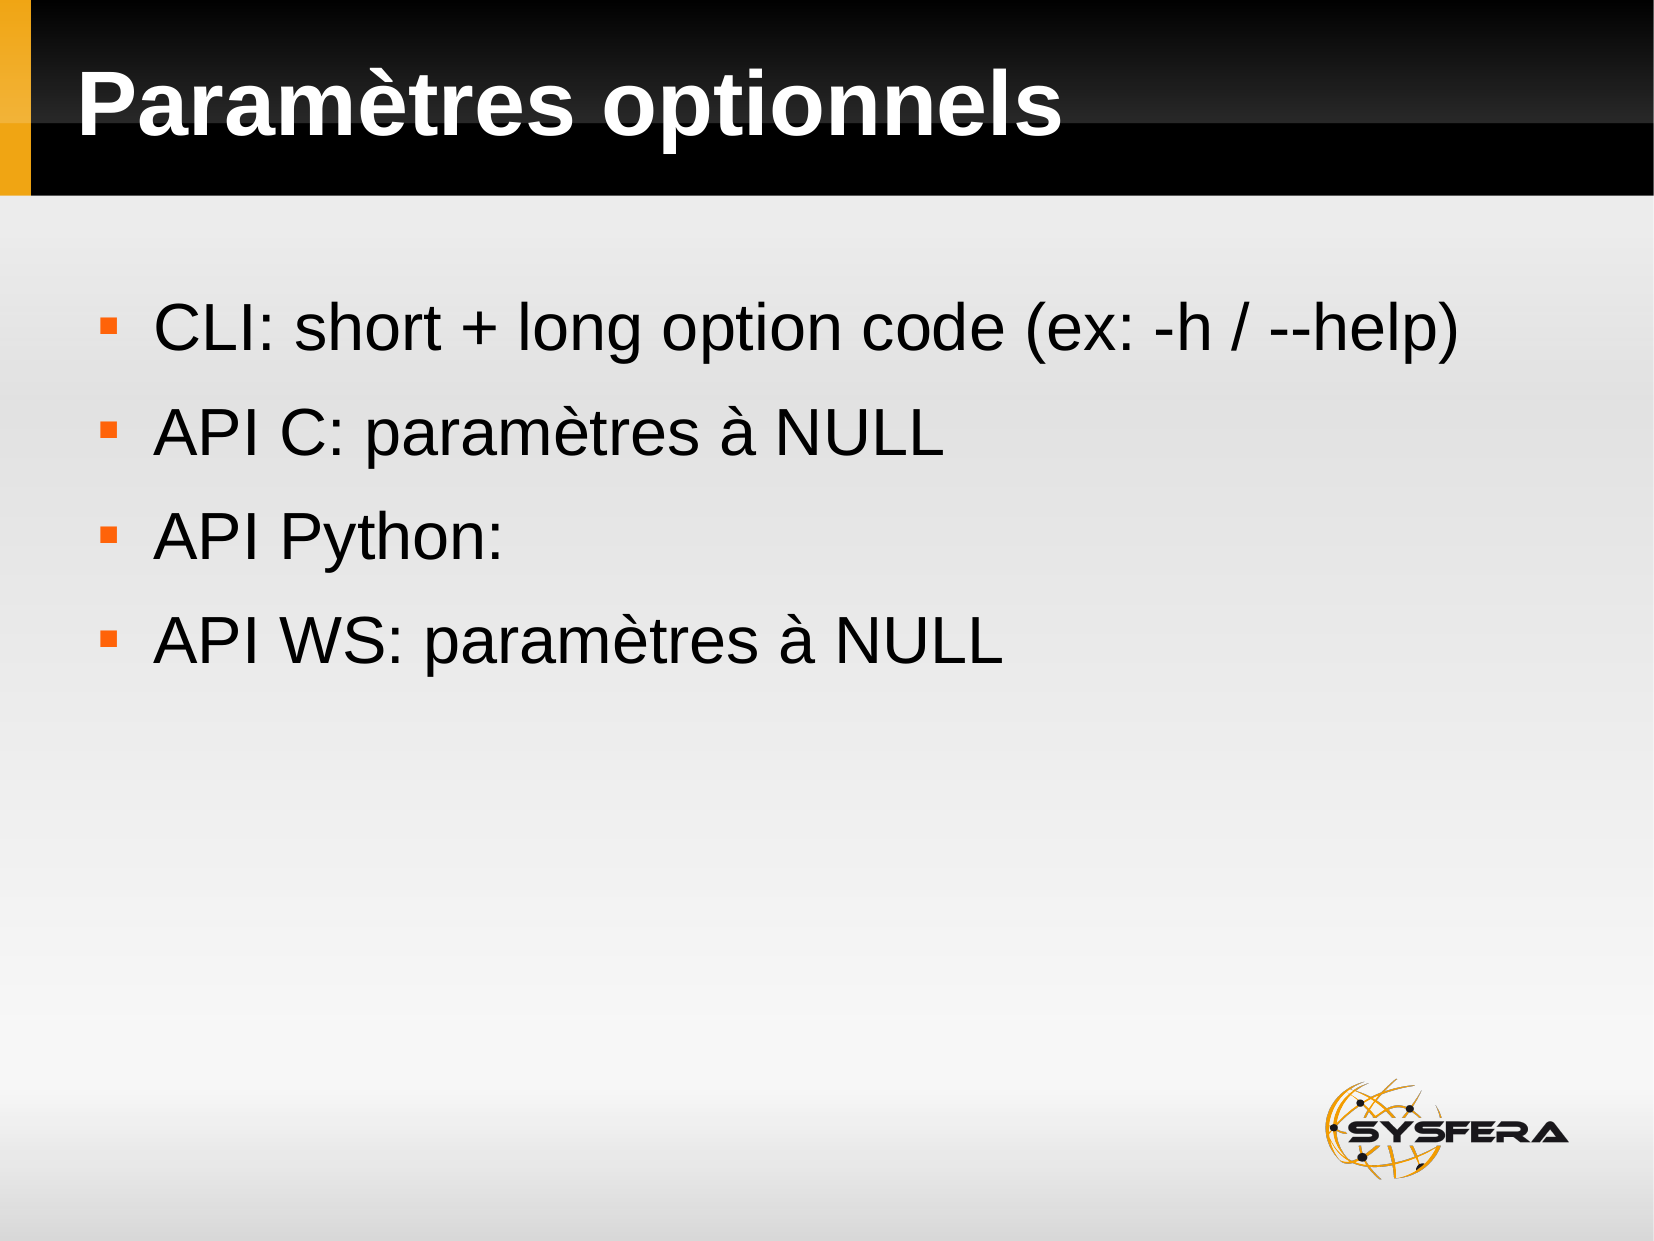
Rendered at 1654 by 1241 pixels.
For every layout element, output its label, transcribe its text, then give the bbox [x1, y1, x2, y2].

title Paramètres optionnels [76, 7, 1565, 200]
picture [0, 0, 1654, 1241]
list CLI: short + long option code (ex: -h / --help) API C: paramètres à NULL API Python: API WS: paramètres à NULL [82, 290, 1571, 1094]
